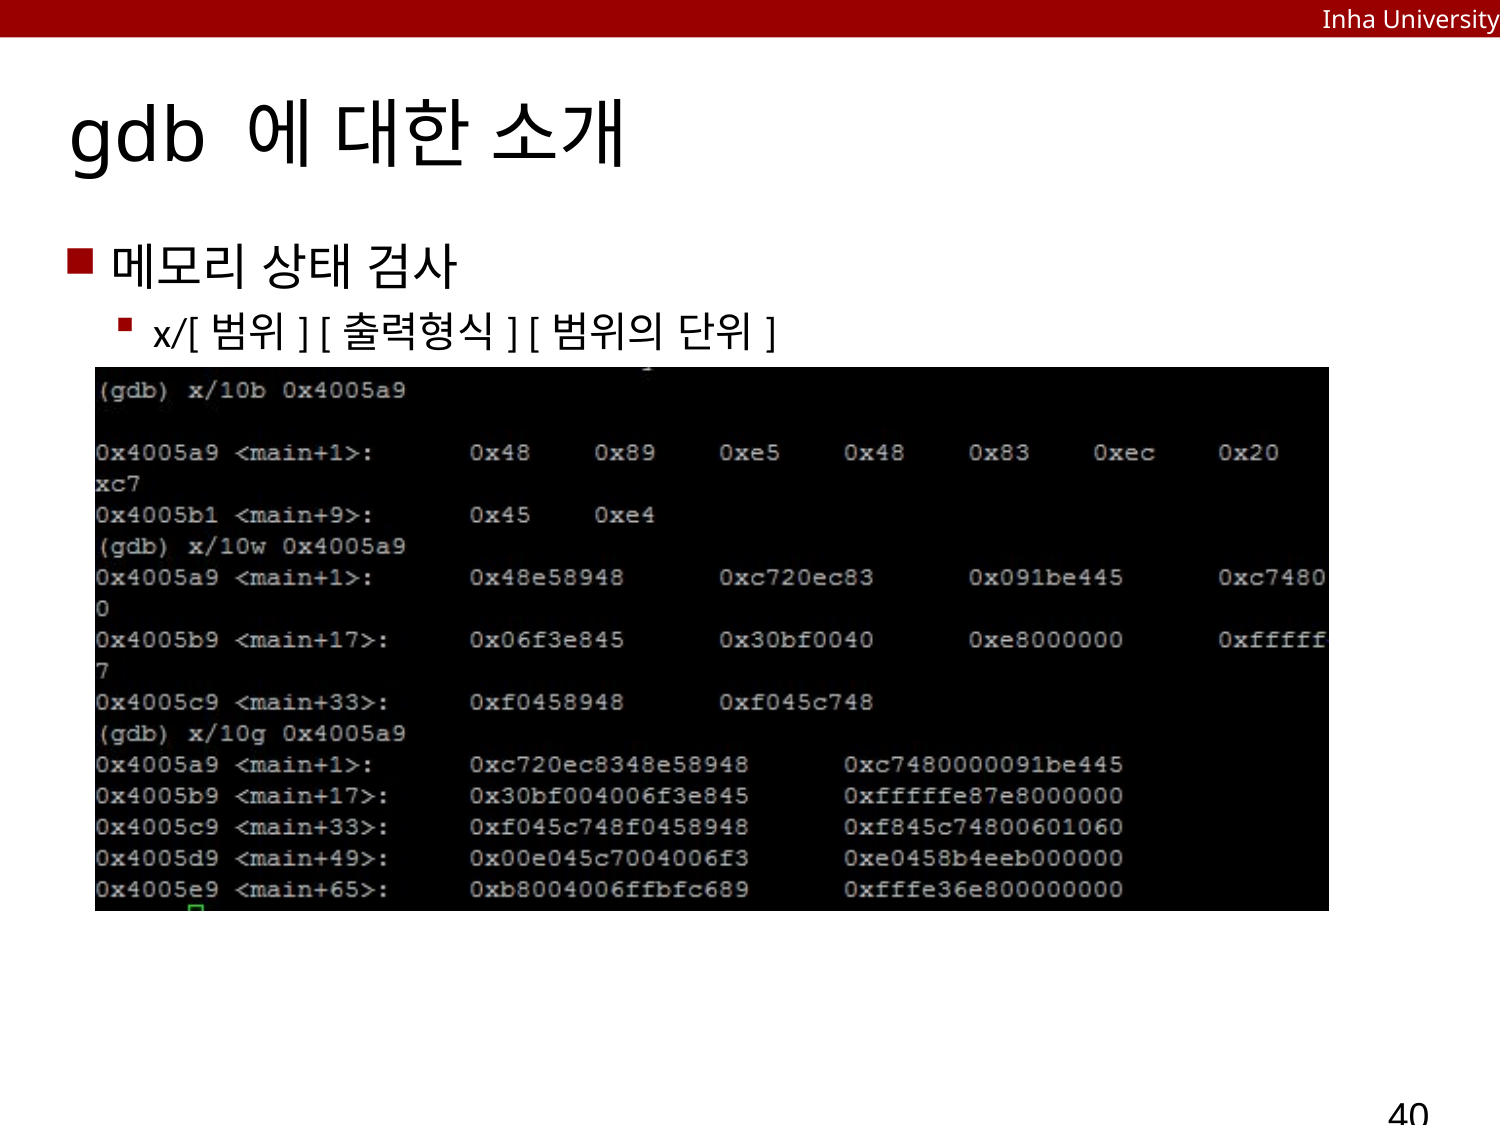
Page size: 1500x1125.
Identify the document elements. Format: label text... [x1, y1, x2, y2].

text_box [0, 0, 1500, 38]
list 메모리 상태 검사 x/[범위] [출력형식] [범위의 단위] 출력형식 범위 단위 b:1바이트 단위 h:2바이트 단위 w:4바이트 단위 g:8바이트 단위 [62, 229, 1438, 1050]
picture [95, 367, 1329, 911]
text_box Inha University [1322, 3, 1500, 33]
title gdb 에 대한 소개 [62, 41, 1438, 221]
